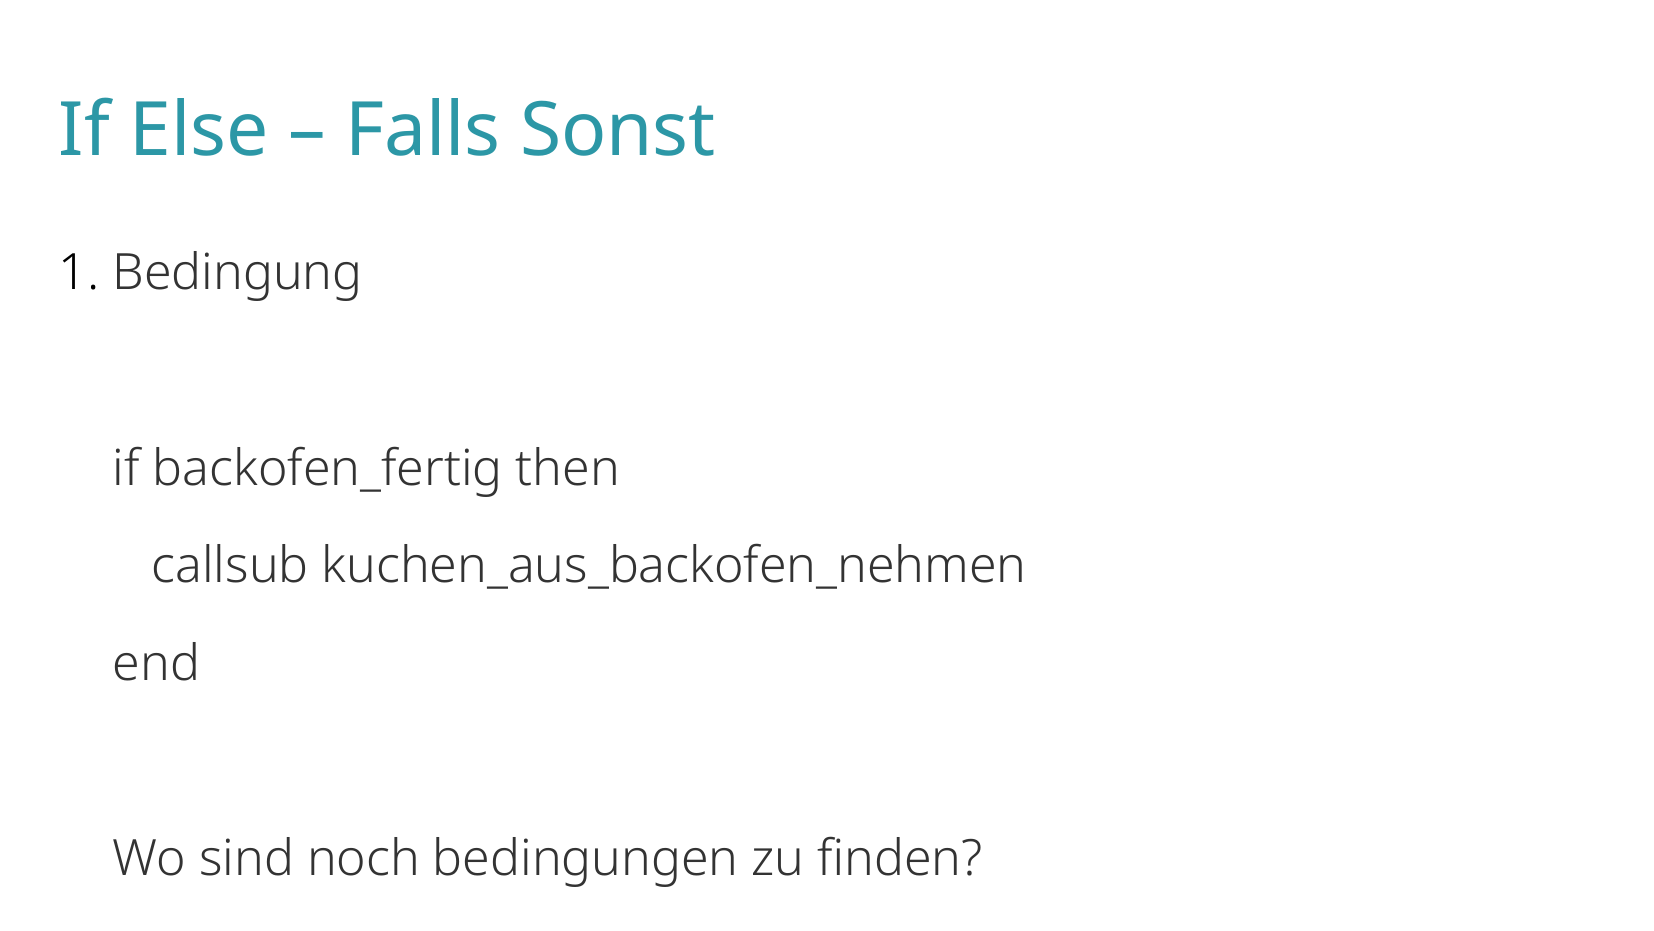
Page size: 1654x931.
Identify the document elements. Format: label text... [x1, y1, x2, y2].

title If Else – Falls Sonst [59, 59, 1595, 178]
list Bedingung if backofen_fertig then callsub kuchen_aus_backofen_nehmen end Wo sind noch bedingungen zu finden? [59, 236, 1536, 768]
